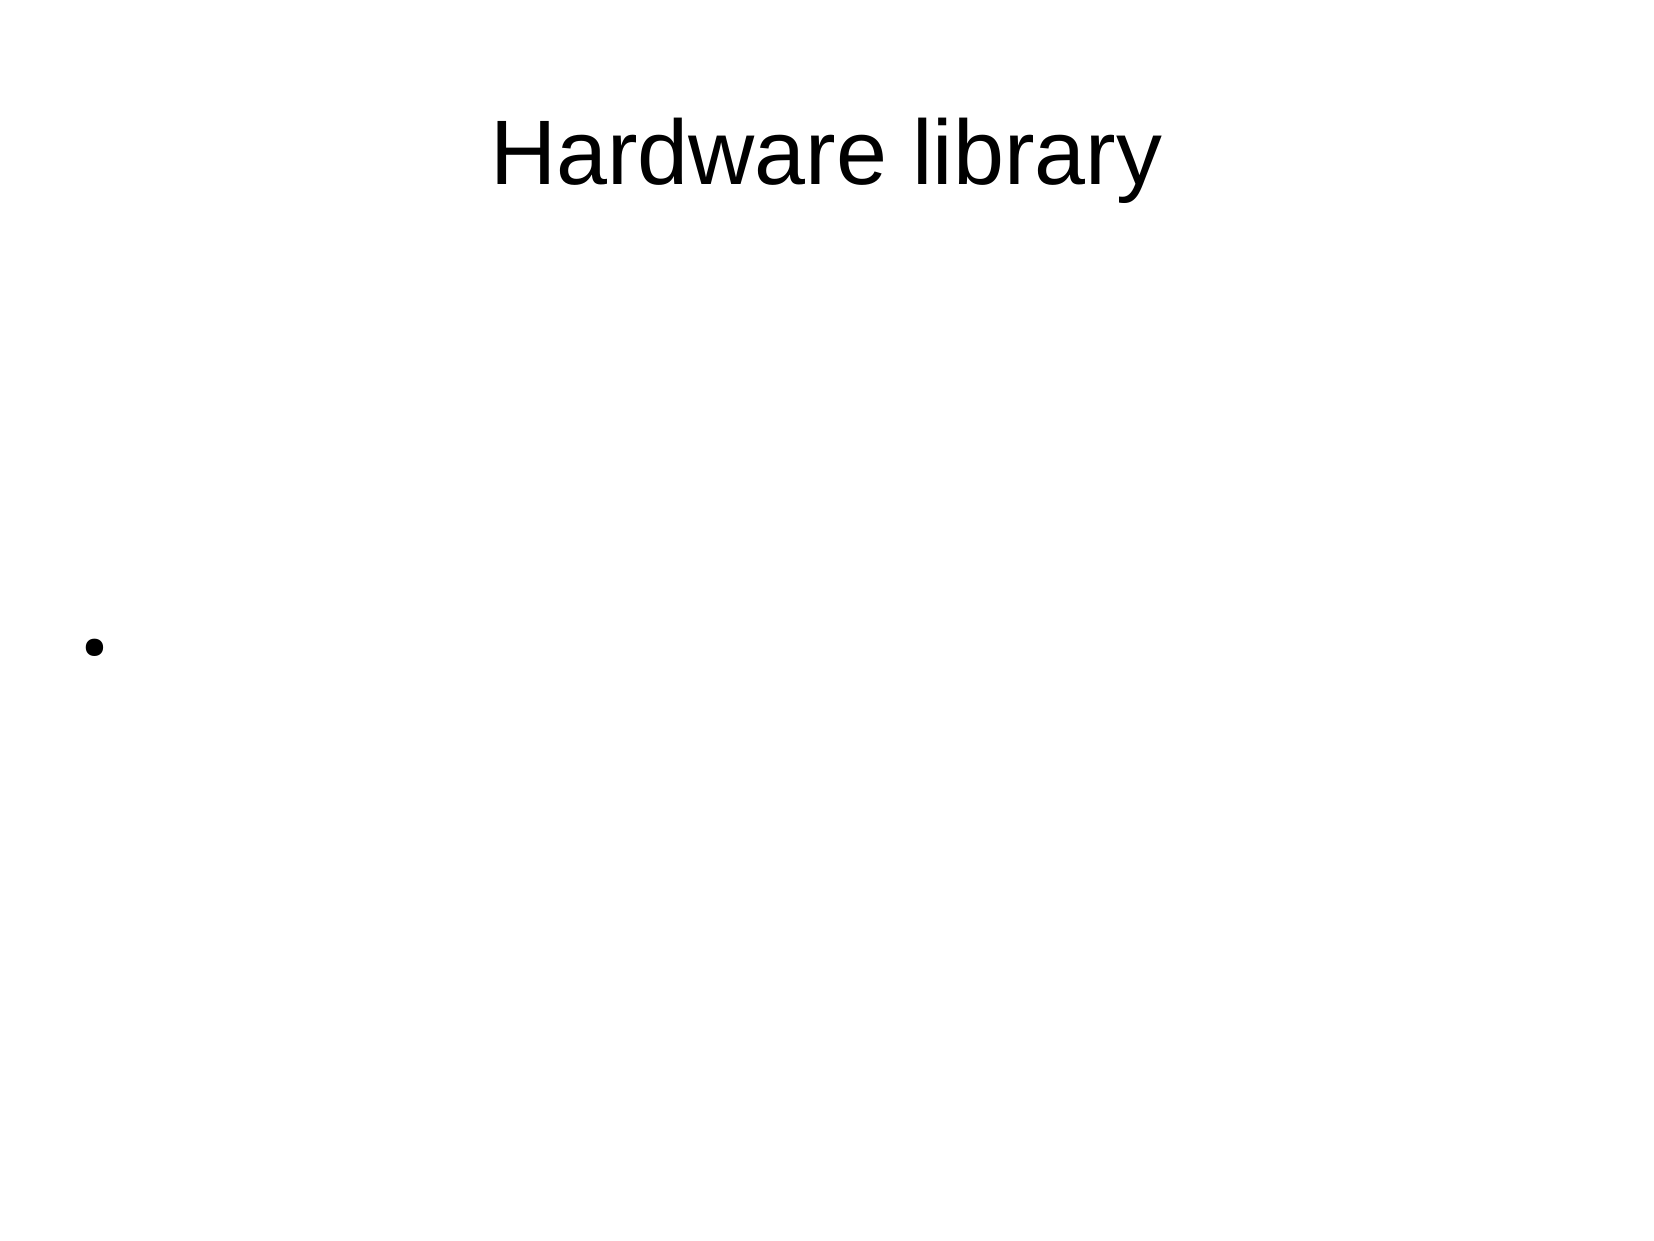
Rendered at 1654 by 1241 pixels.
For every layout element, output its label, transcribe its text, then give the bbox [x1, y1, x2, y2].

subtitle [82, 290, 1571, 1010]
title Hardware library [82, 49, 1571, 257]
